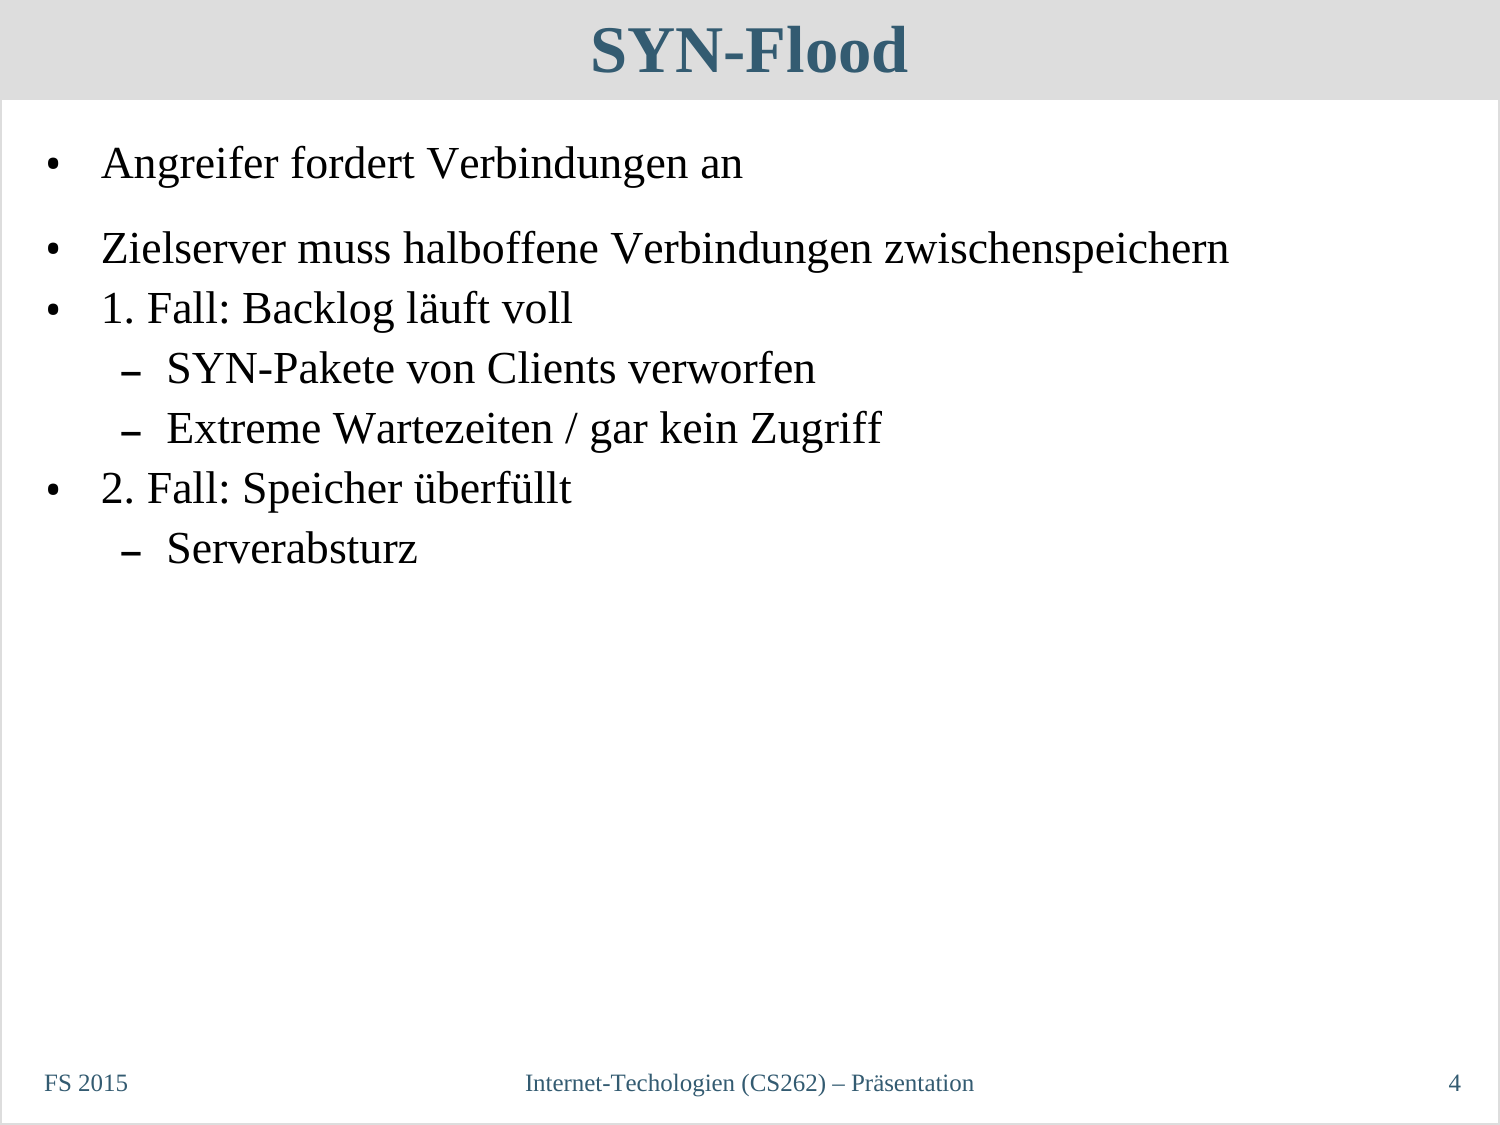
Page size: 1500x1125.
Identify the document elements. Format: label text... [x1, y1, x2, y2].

text_box Internet-Techologien (CS262) – Präsentation [300, 1058, 1201, 1107]
list Angreifer fordert Verbindungen an Zielserver muss halboffene Verbindungen zwischenspeichern 1. Fall: Backlog läuft voll SYN-Pakete von Clients verworfen Extreme Wartezeiten / gar kein Zugriff 2. Fall: Speicher überfüllt Serverabsturz [29, 104, 1447, 1016]
text_box FS 2015 [29, 1058, 195, 1097]
title SYN-Flood [0, 0, 1500, 100]
text_box <number> [1375, 1058, 1477, 1097]
